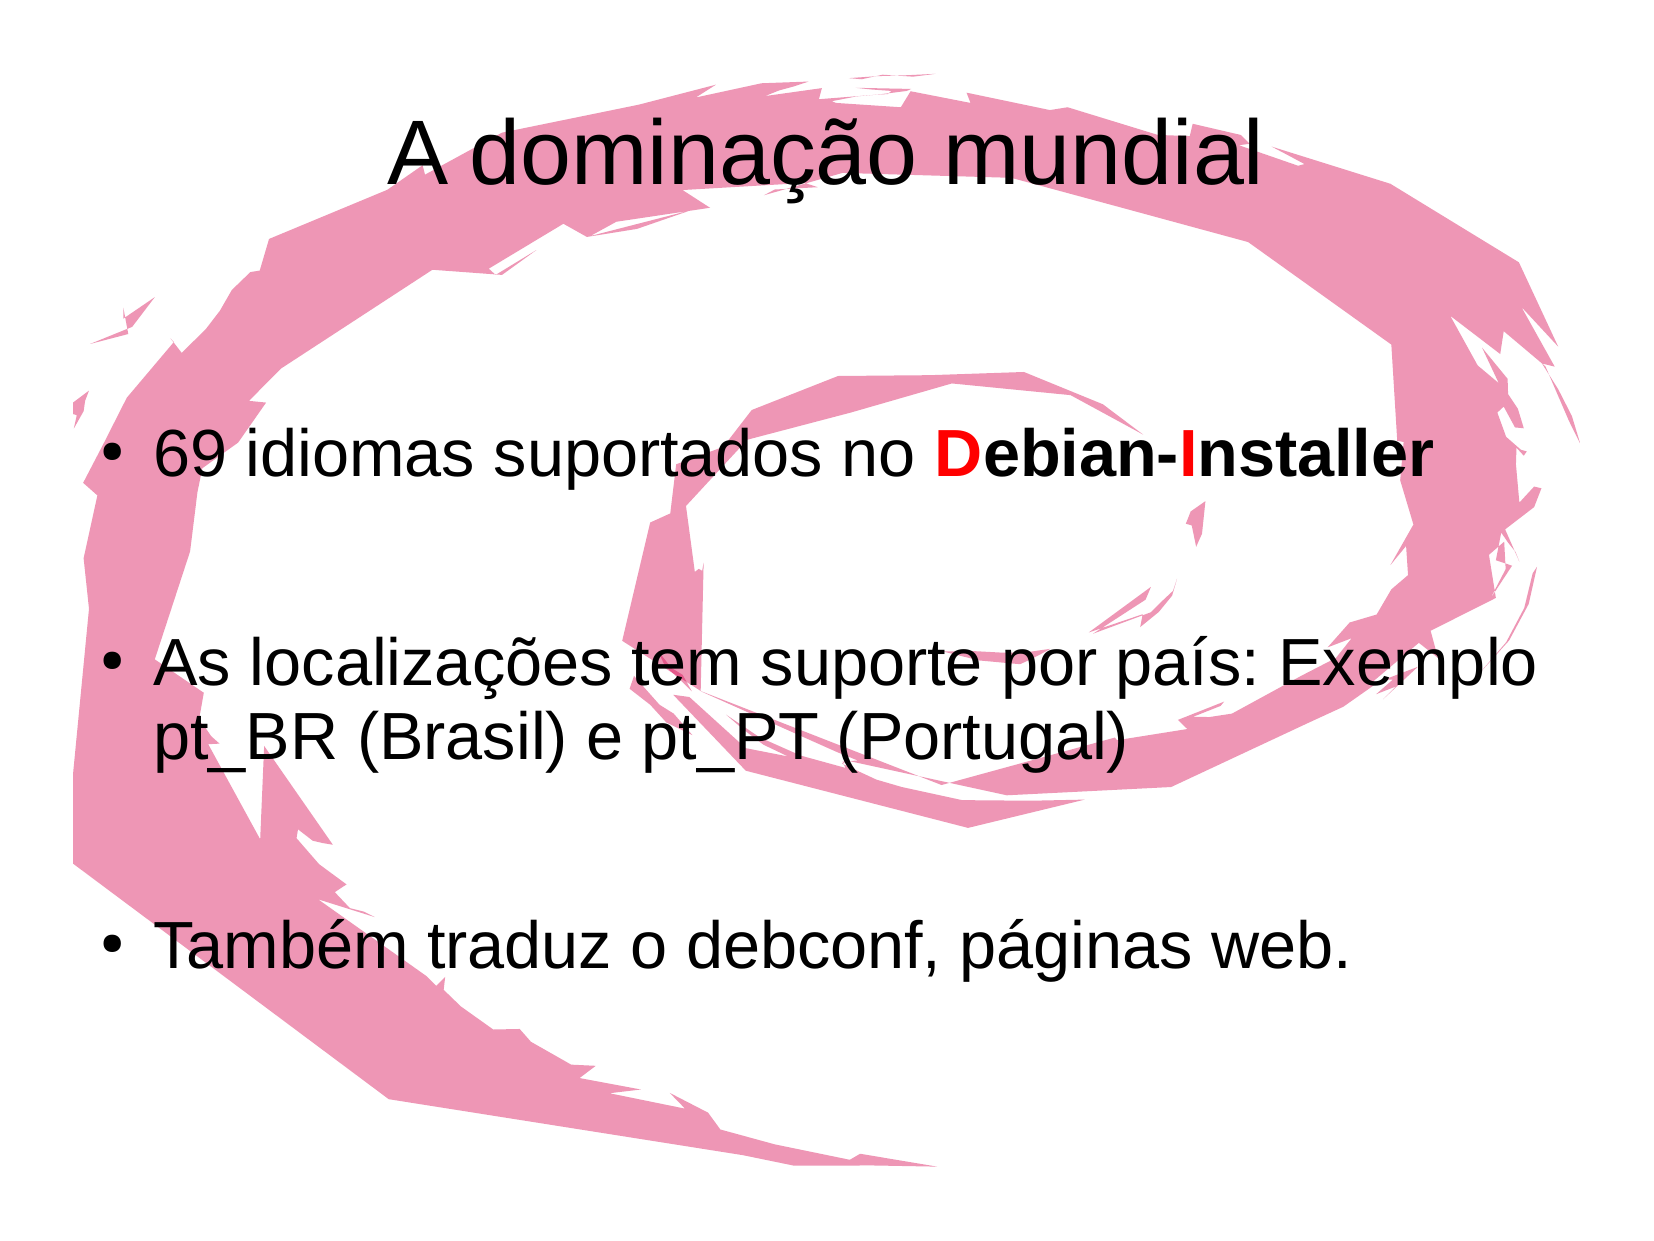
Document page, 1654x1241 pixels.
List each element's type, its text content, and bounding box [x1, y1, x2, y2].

title A dominação mundial [82, 49, 1571, 257]
list 69 idiomas suportados no Debian-Installer As localizações tem suporte por país: Exemplo pt_BR (Brasil) e pt_PT (Portugal) Também traduz o debconf, páginas web. [82, 290, 1571, 1109]
